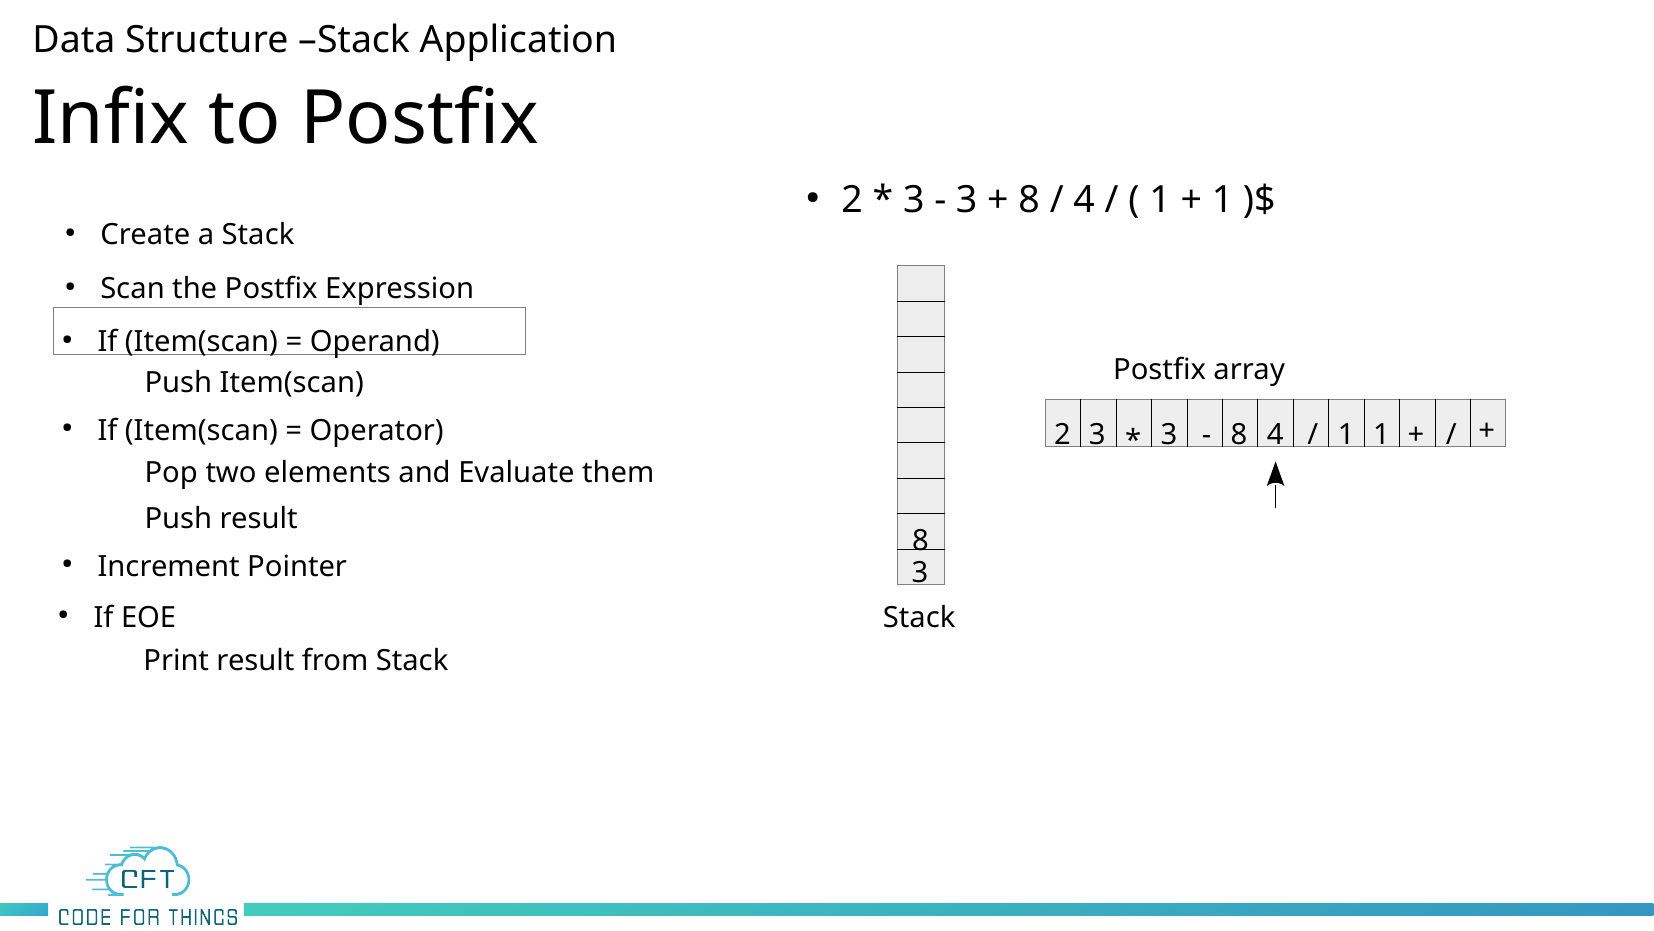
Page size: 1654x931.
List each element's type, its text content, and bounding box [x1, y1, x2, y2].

text_box 1 [1341, 405, 1372, 455]
text_box 3 [1145, 405, 1187, 455]
text_box 8 [1236, 405, 1252, 455]
text_box / [1292, 405, 1341, 455]
text_box [897, 373, 945, 407]
text_box [1436, 399, 1470, 405]
text_box Push result [94, 490, 426, 550]
text_box [1045, 399, 1080, 405]
text_box Stack [868, 588, 979, 638]
title Data Structure –Stack Application Infix to Postfix [32, 12, 1536, 166]
text_box 2 * 3 - 3 + 8 / 4 / ( 1 + 1 )$ [791, 165, 1377, 225]
text_box Scan the Postfix Expression [50, 259, 537, 319]
text_box If EOE [43, 588, 375, 638]
text_box [1329, 399, 1364, 405]
text_box [897, 443, 945, 478]
text_box [897, 302, 945, 336]
text_box * [1110, 411, 1159, 461]
text_box / [1431, 405, 1471, 455]
text_box [897, 337, 945, 372]
text_box Push Item(scan) [94, 373, 426, 401]
text_box 4 [1252, 405, 1292, 455]
text_box 3 [1074, 405, 1123, 455]
text_box Print result from Stack [93, 631, 615, 691]
text_box [1152, 399, 1187, 405]
text_box 8 [897, 512, 946, 562]
text_box [1188, 399, 1222, 405]
text_box - [1187, 405, 1236, 455]
text_box [1258, 399, 1293, 405]
text_box [1117, 399, 1151, 411]
text_box [1223, 399, 1257, 405]
text_box [491, 319, 526, 355]
text_box [897, 479, 945, 512]
text_box 2 [1039, 405, 1074, 455]
text_box Increment Pointer [47, 537, 621, 597]
text_box 3 [896, 543, 945, 593]
text_box If (Item(scan) = Operand) [47, 312, 491, 373]
picture [59, 846, 237, 925]
text_box [1400, 399, 1435, 405]
text_box + [1407, 405, 1431, 455]
text_box [897, 408, 945, 442]
text_box If (Item(scan) = Operator) [47, 401, 496, 461]
text_box + [1463, 401, 1518, 451]
text_box [897, 265, 945, 301]
text_box 1 [1372, 405, 1407, 455]
text_box [1365, 399, 1399, 405]
text_box Create a Stack [50, 206, 355, 266]
text_box Pop two elements and Evaluate them [94, 443, 709, 502]
text_box Postfix array [1098, 340, 1312, 390]
text_box [1081, 399, 1116, 405]
text_box [1294, 399, 1328, 405]
